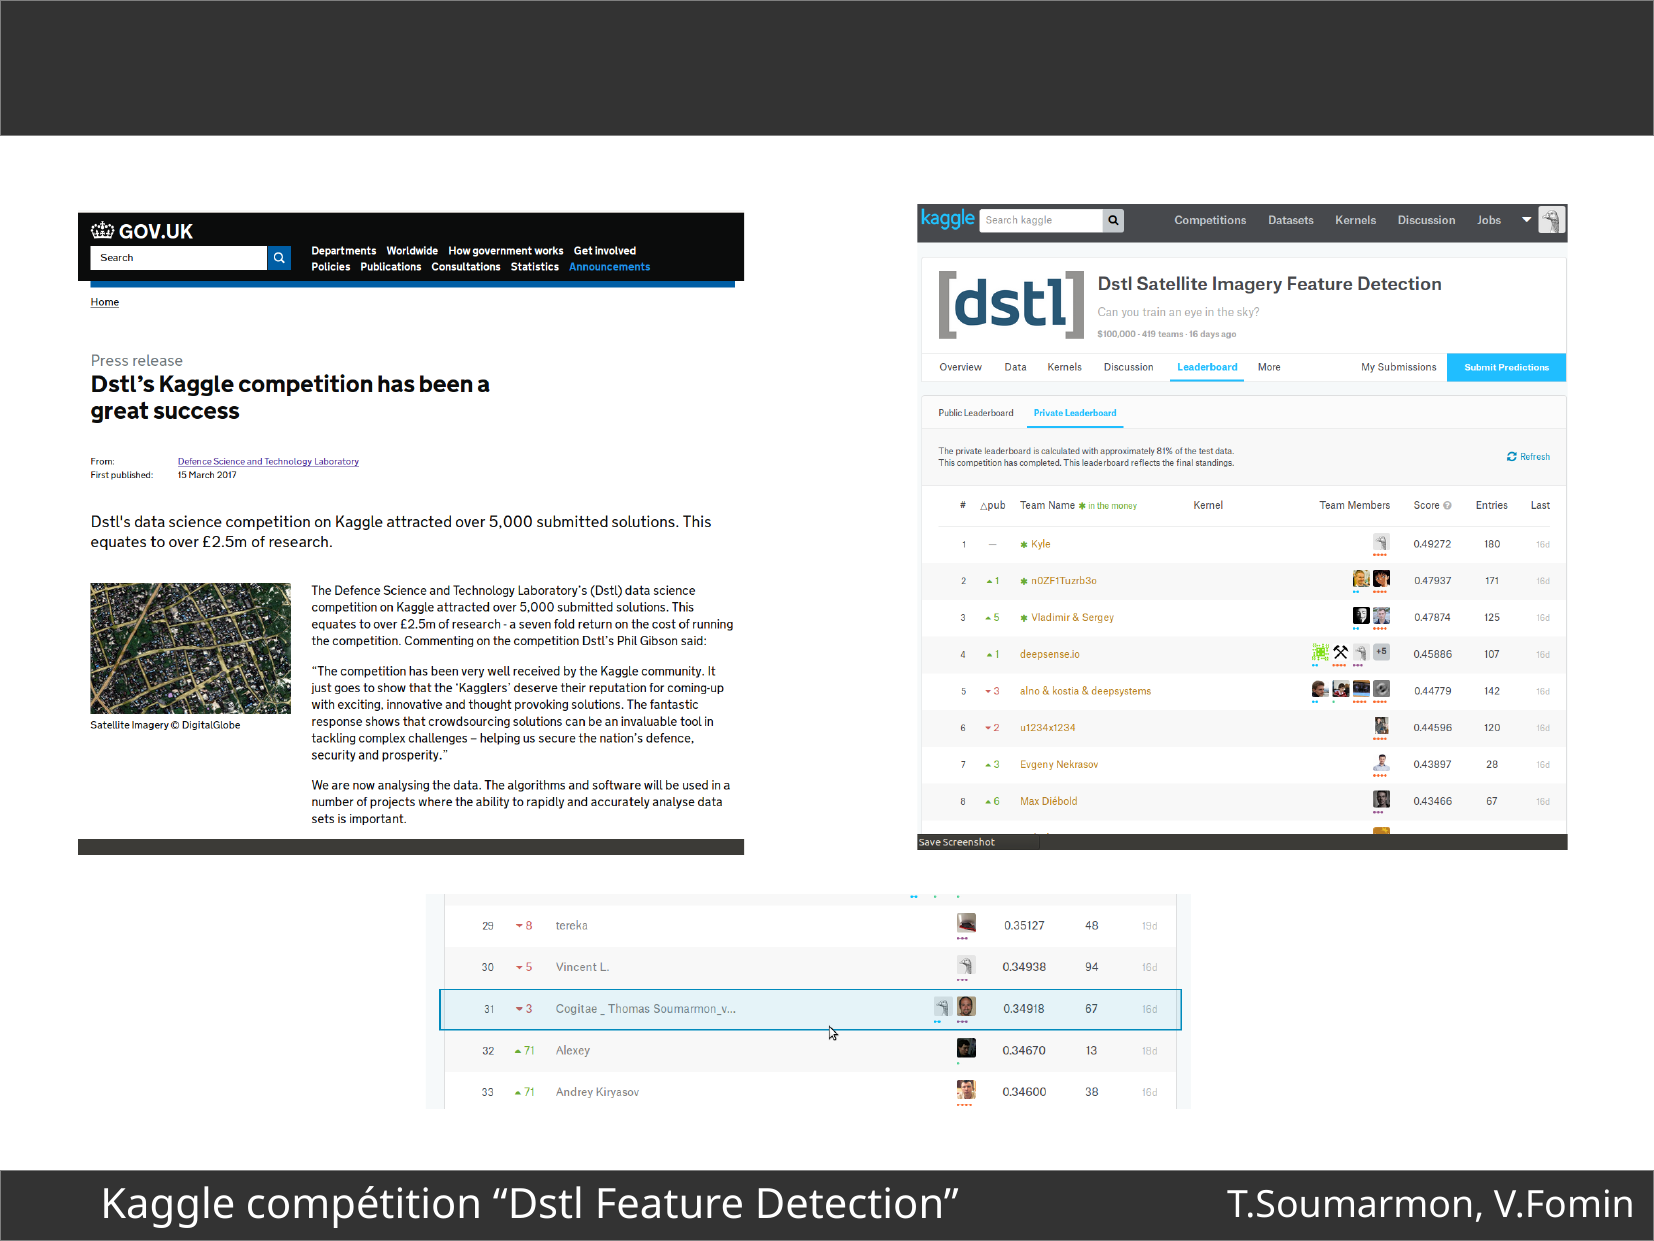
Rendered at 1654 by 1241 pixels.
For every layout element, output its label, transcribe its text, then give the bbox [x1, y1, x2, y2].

text_box Kaggle compétition “Dstl Feature Detection” [0, 1170, 1060, 1235]
picture [78, 210, 745, 856]
picture [917, 204, 1568, 850]
text_box [0, 1170, 1654, 1241]
text_box T.Soumarmon, V.Fomin [1060, 1170, 1651, 1234]
text_box [0, 0, 1654, 136]
picture [425, 894, 1191, 1109]
